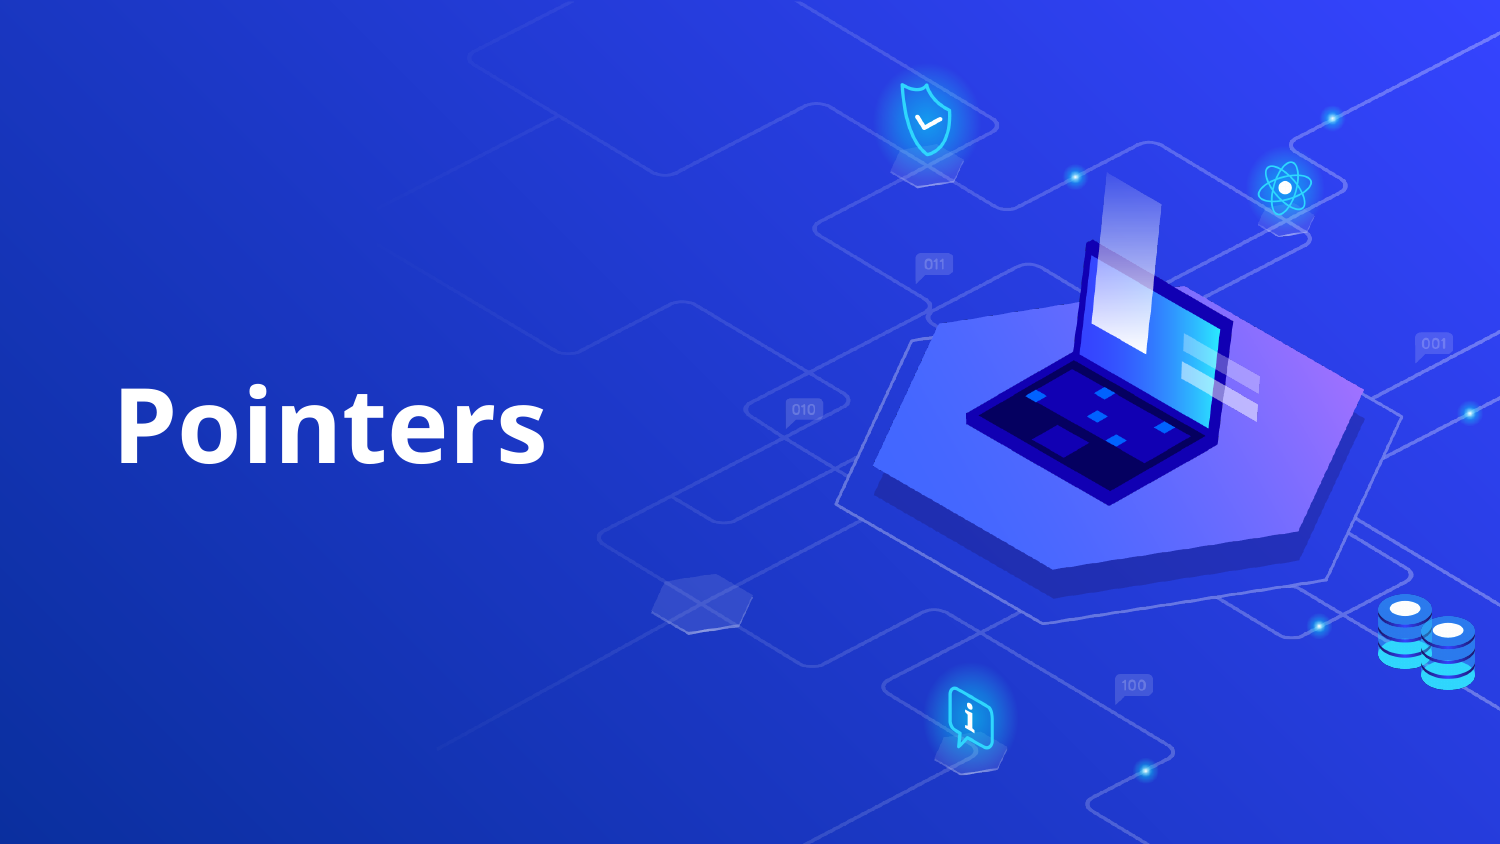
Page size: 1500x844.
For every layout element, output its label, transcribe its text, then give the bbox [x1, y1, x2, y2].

text_box Pointers [112, 326, 857, 517]
picture [0, 0, 1500, 844]
